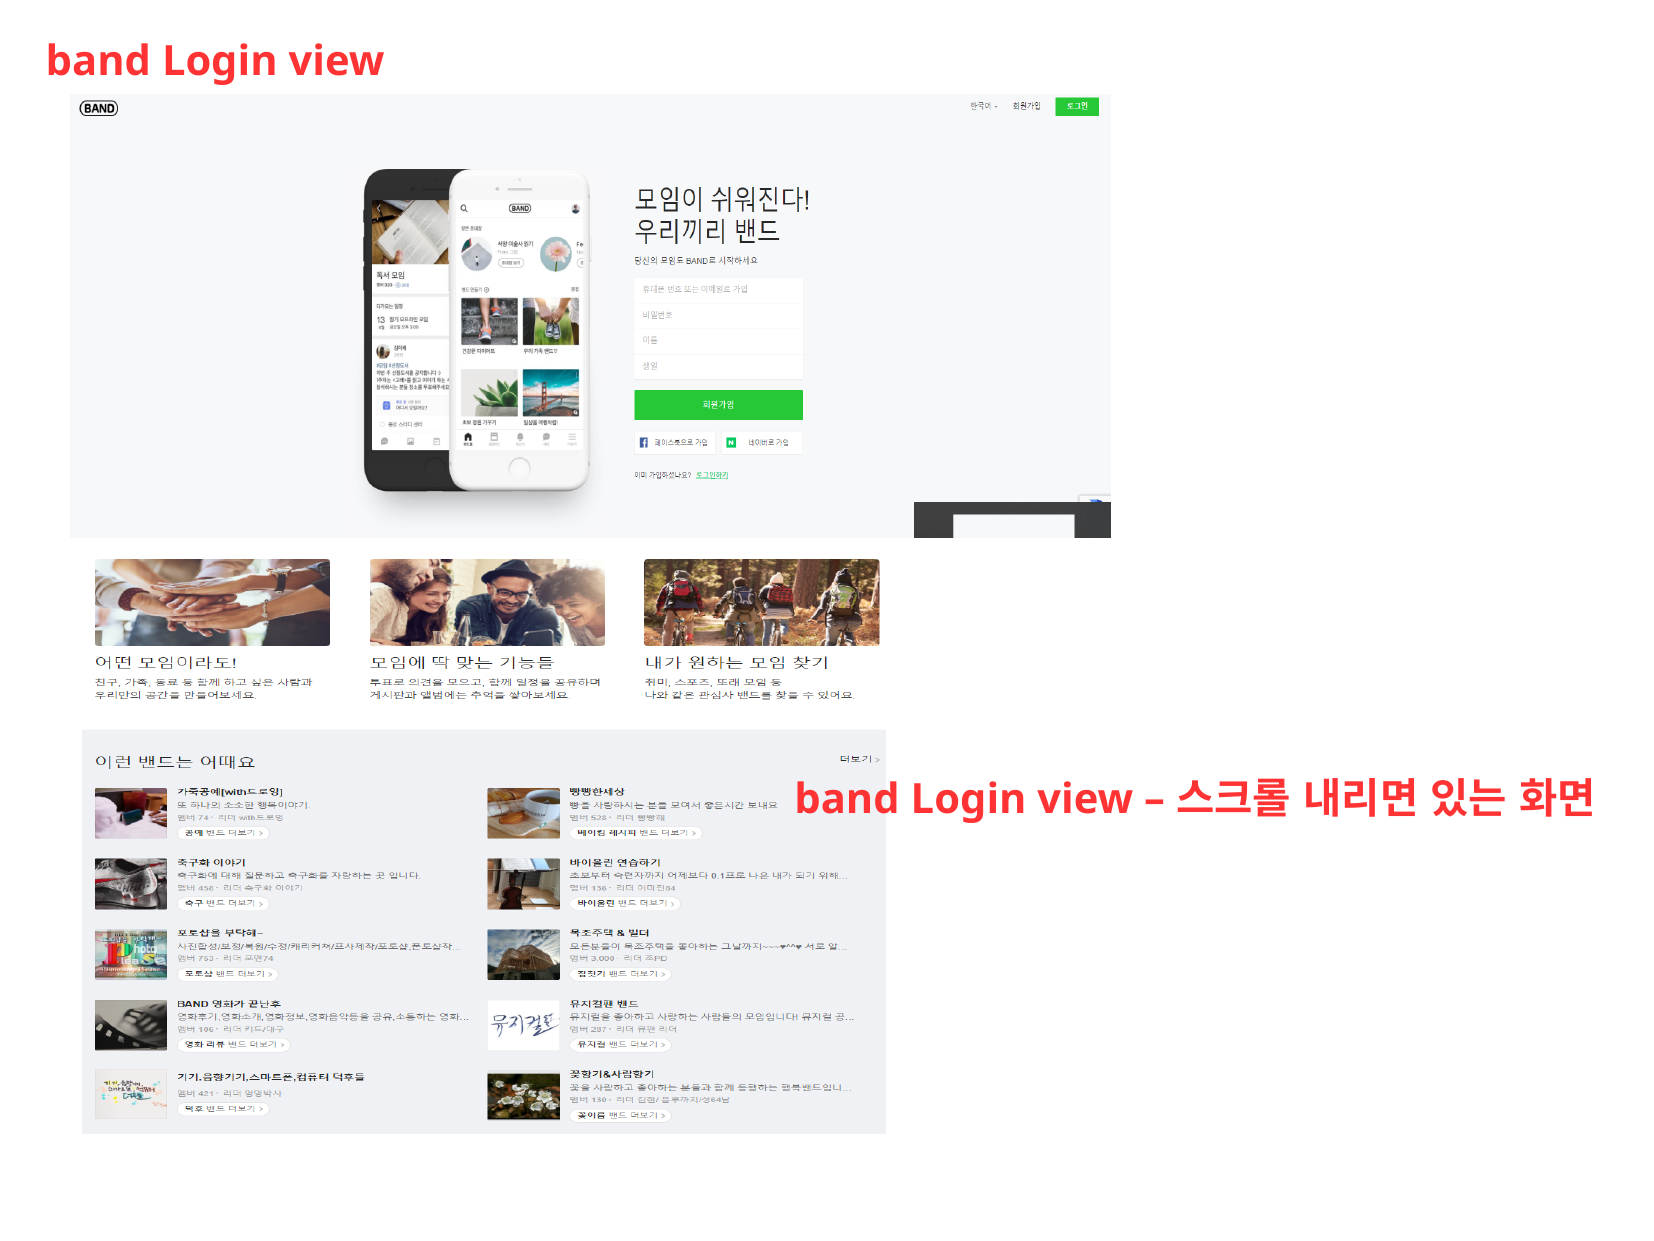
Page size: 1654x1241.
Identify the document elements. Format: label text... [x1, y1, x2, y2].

text_box band Login view – 스크롤 내리면 있는 화면 [779, 758, 1630, 821]
picture [0, 94, 1650, 1134]
text_box band Login view [30, 23, 378, 87]
